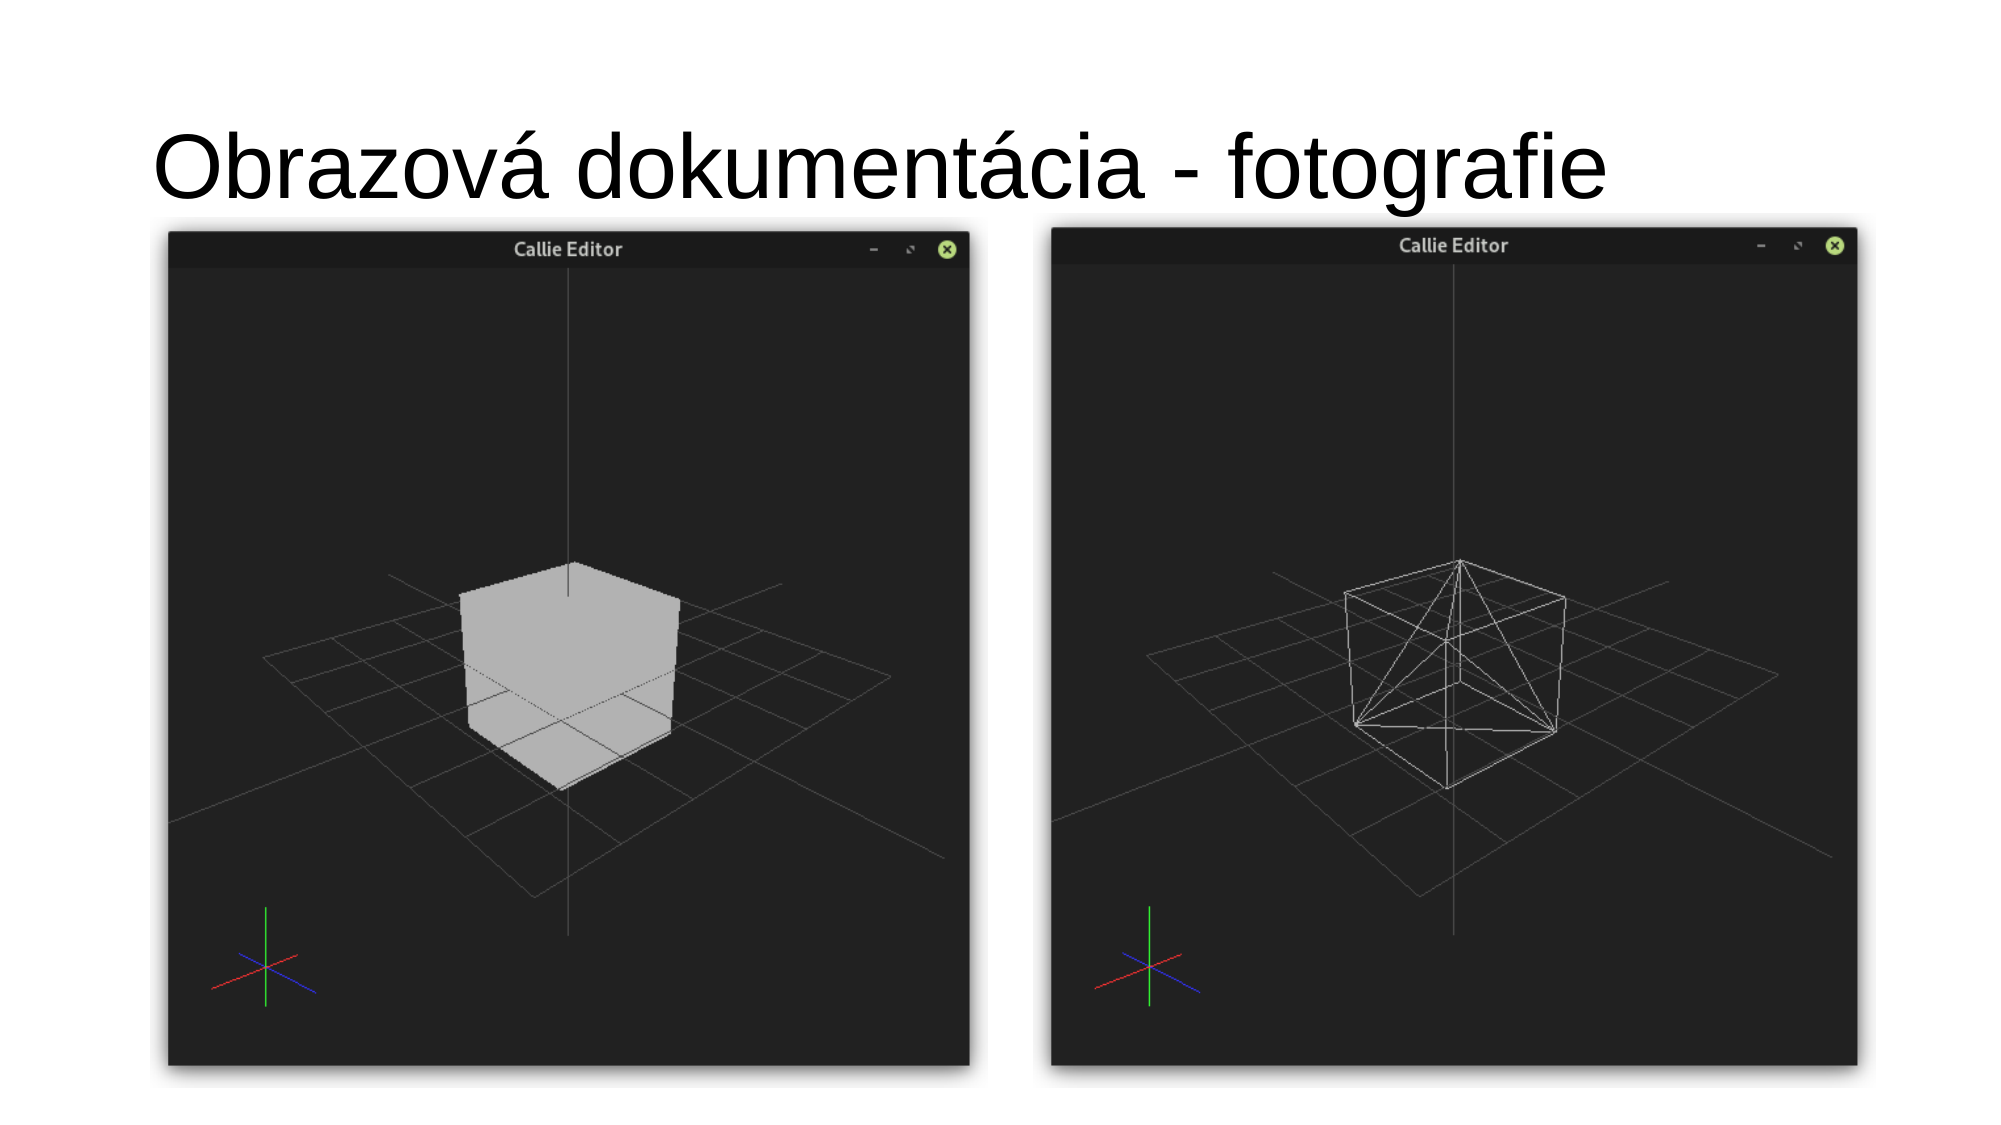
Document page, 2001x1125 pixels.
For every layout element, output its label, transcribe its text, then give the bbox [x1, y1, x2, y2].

picture [150, 217, 988, 1088]
picture [1033, 213, 1876, 1088]
title Obrazová dokumentácia - fotografie [137, 59, 1863, 278]
